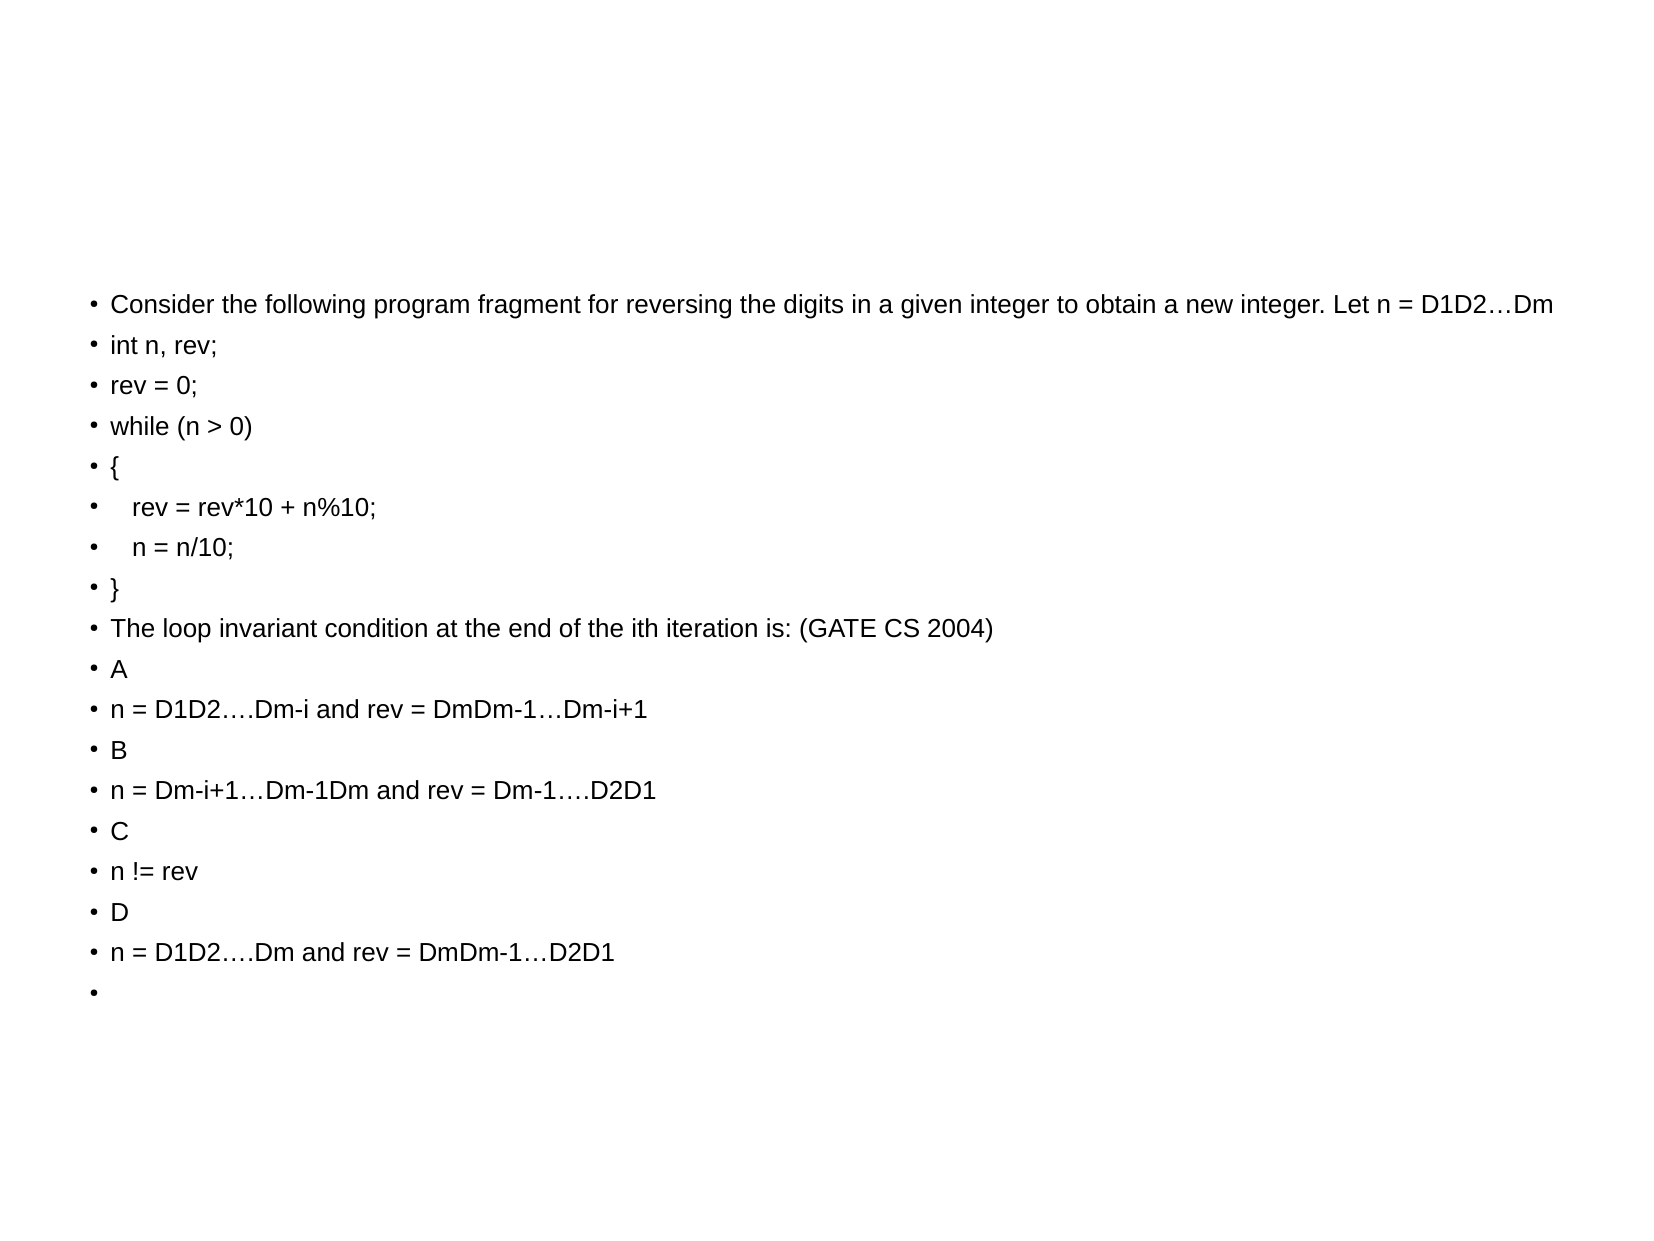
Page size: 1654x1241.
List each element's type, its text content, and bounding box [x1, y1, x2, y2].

list Consider the following program fragment for reversing the digits in a given integer to obtain a new integer. Let n = D1D2…Dm int n, rev; rev = 0; while (n > 0) { rev = rev*10 + n%10; n = n/10; } The loop invariant condition at the end of the ith iteration is: (GATE CS 2004) A n = D1D2….Dm-i and rev = DmDm-1…Dm-i+1 B n = Dm-i+1…Dm-1Dm and rev = Dm-1….D2D1 C n != rev D n = D1D2….Dm and rev = DmDm-1…D2D1 [82, 290, 1571, 1010]
